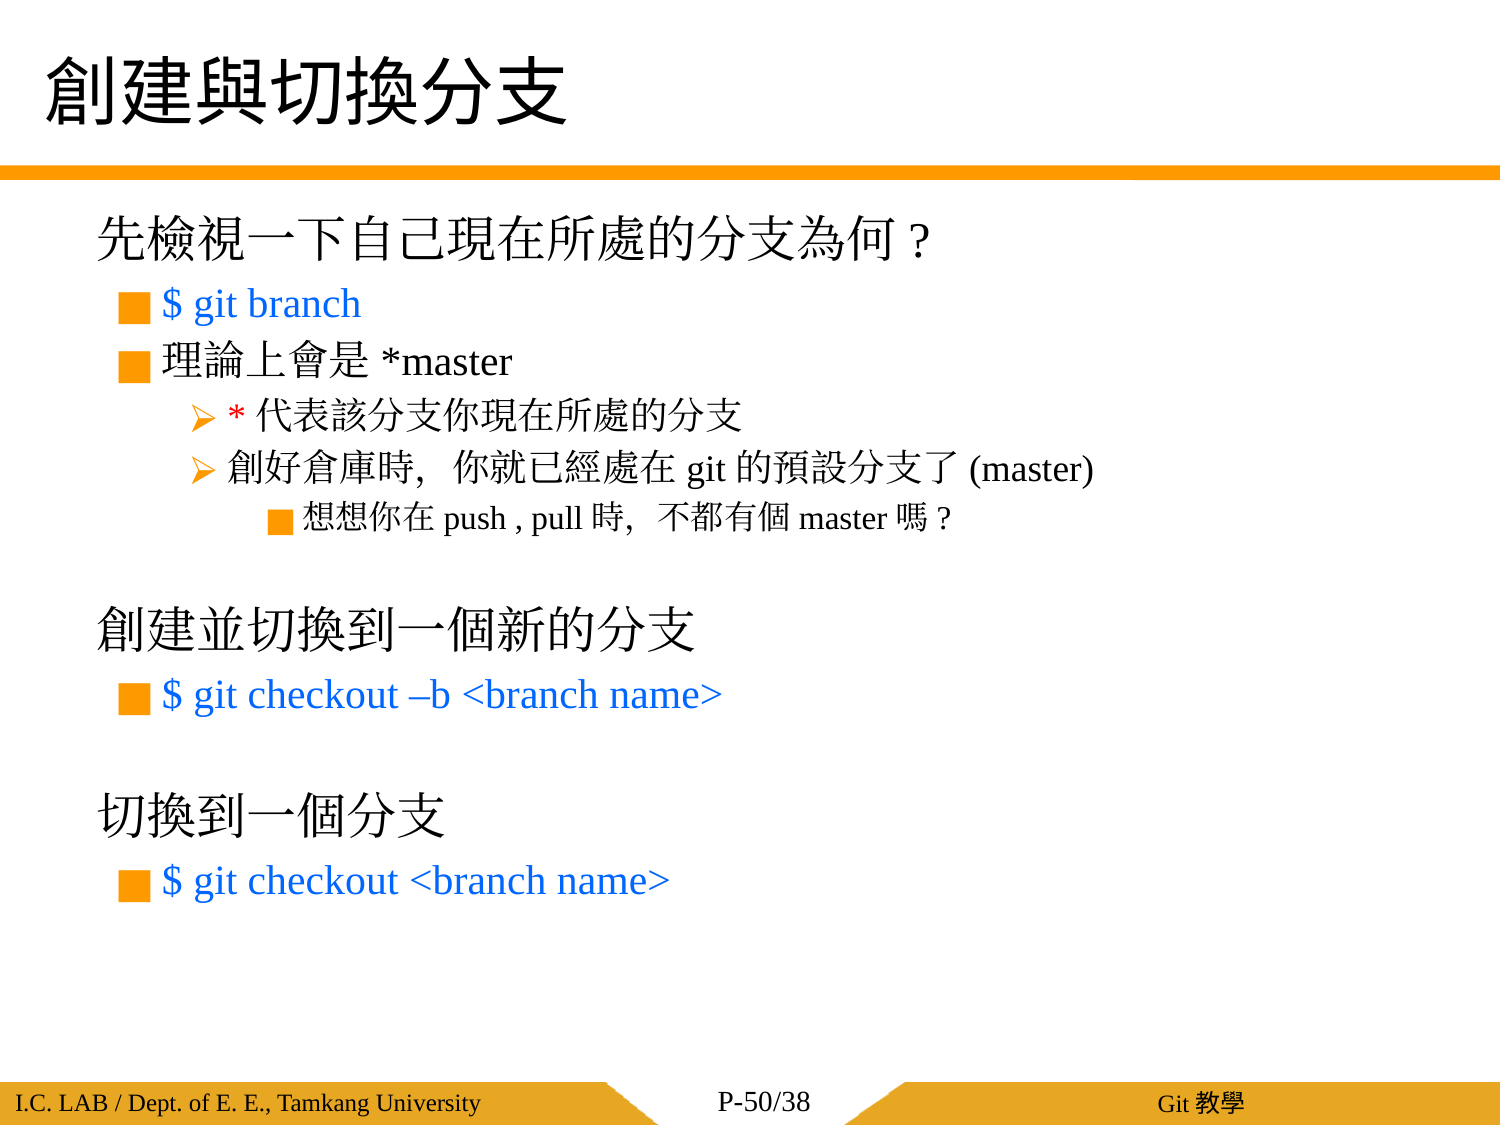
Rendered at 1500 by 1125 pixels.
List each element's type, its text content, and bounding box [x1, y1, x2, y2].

picture [842, 1082, 1500, 1125]
title 創建與切換分支 [29, 19, 1459, 161]
picture [0, 1082, 658, 1125]
list 先檢視一下自己現在所處的分支為何? $ git branch 理論上會是*master *代表該分支你現在所處的分支 創好倉庫時，你就已經處在git的預設分支了(master) 想想你在push , pull時，不都有個master嗎? 創建並切換到一個新的分支 $ git checkout –b <branch name> 切換到一個分支 $ git checkout <branch name> [24, 200, 1463, 1074]
